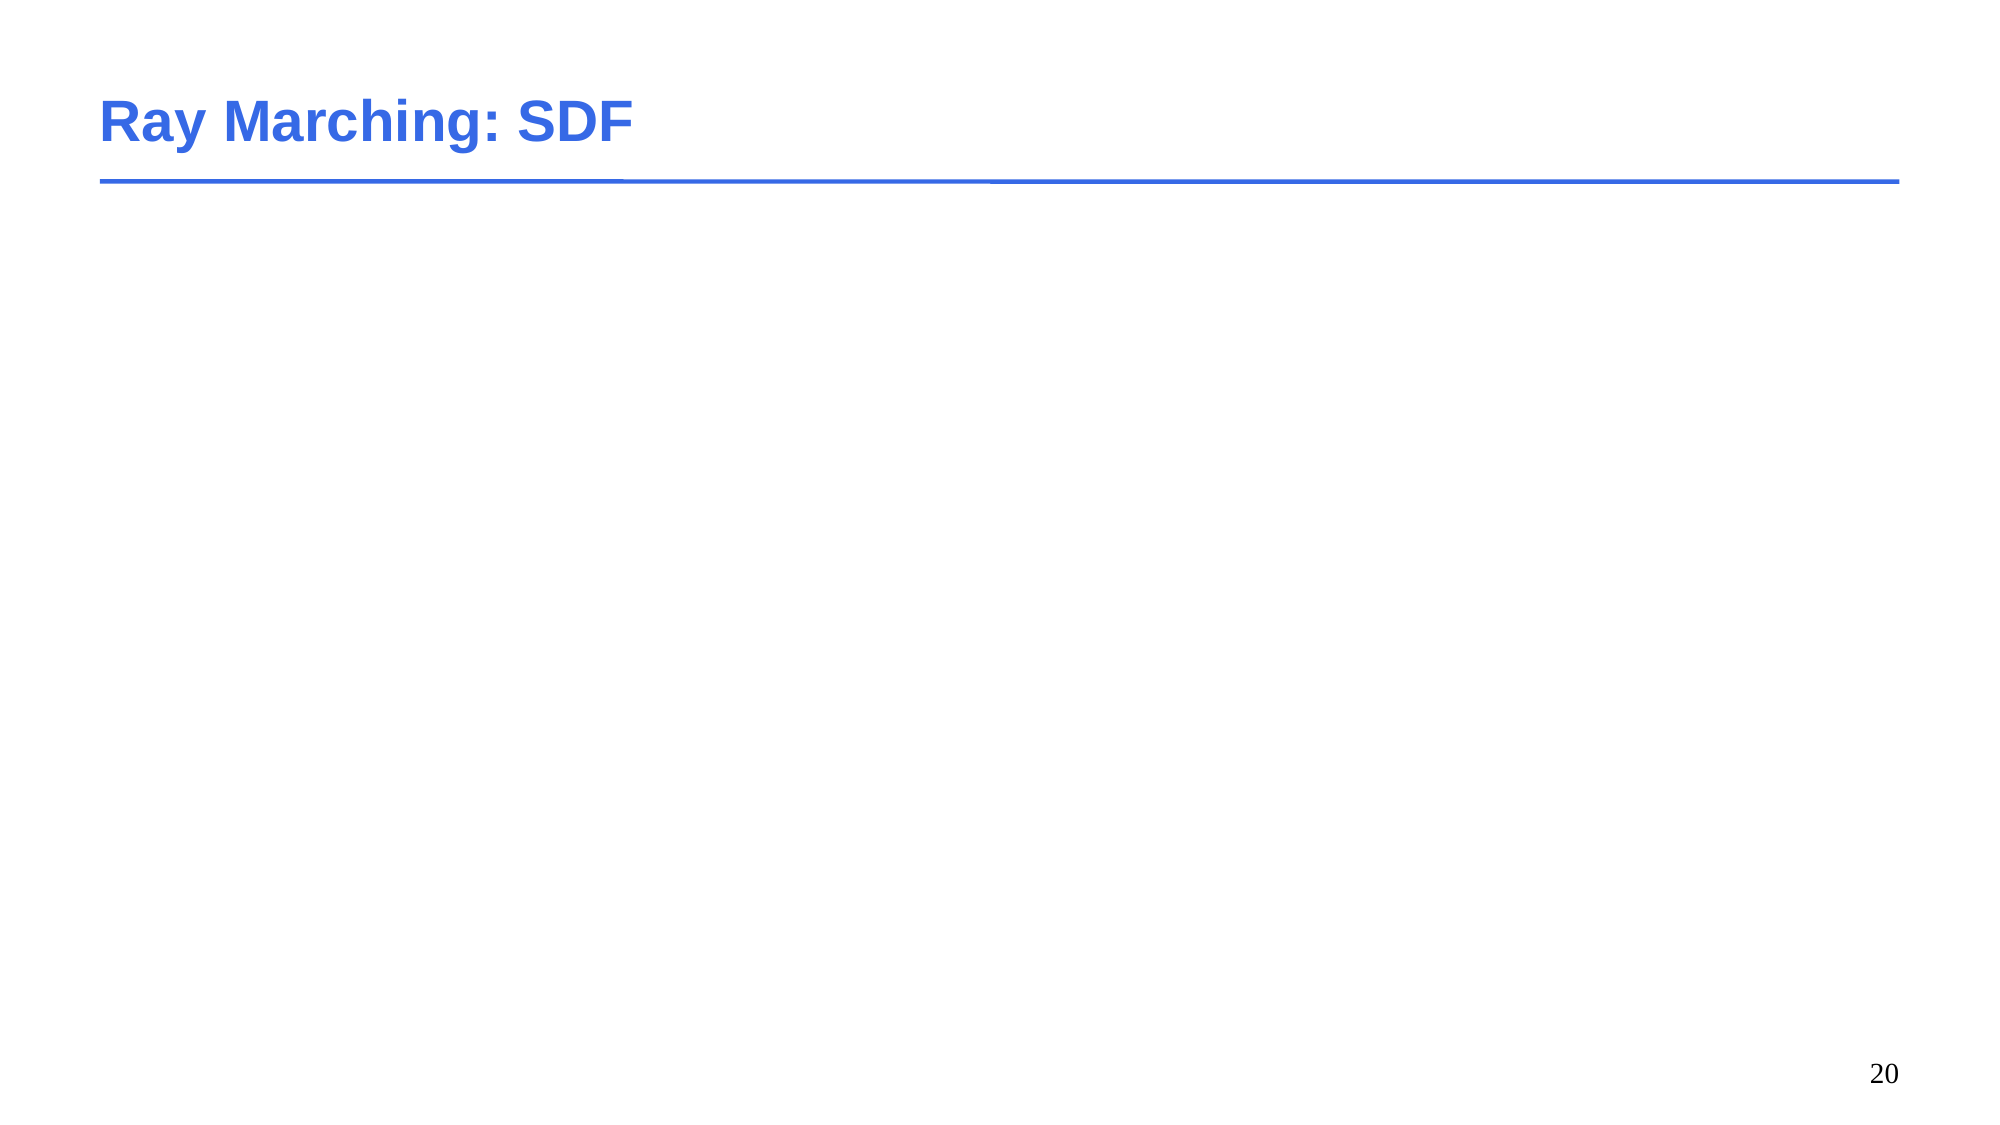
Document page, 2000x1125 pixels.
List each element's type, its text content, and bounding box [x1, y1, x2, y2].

title Ray Marching: SDF [99, 27, 1900, 215]
